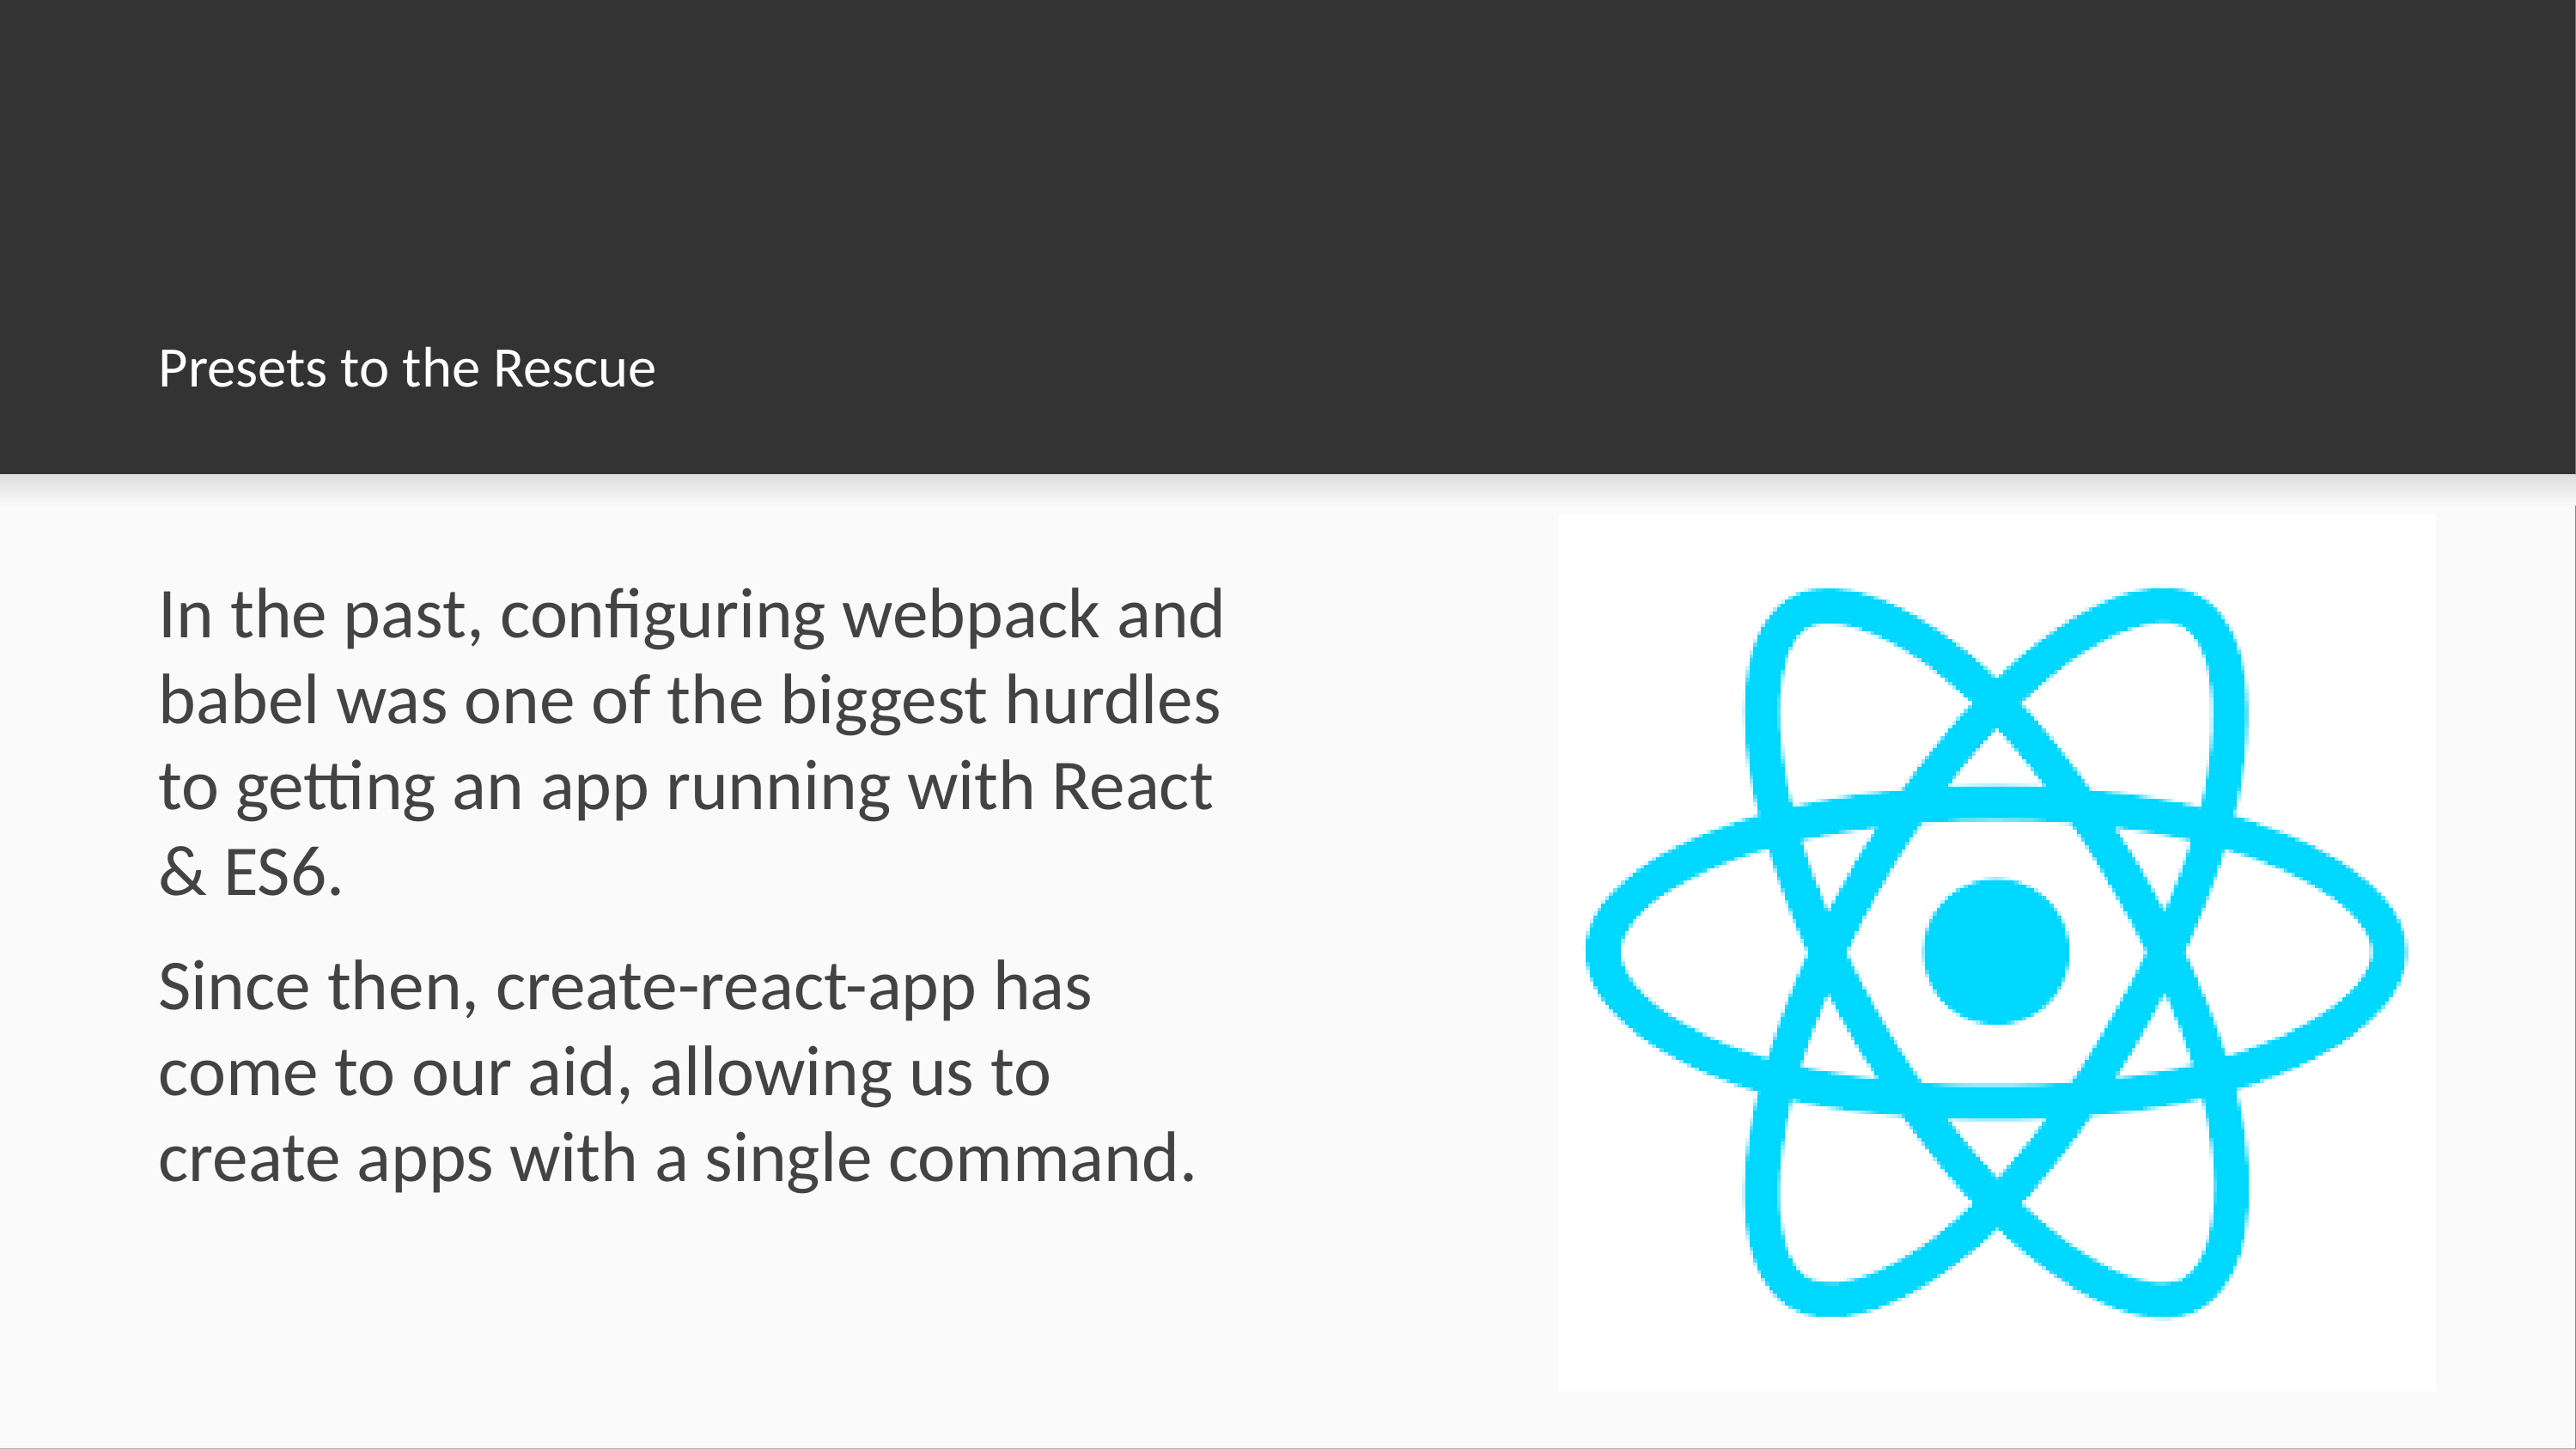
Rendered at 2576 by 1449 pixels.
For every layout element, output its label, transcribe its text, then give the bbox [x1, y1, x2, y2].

list In the past, configuring webpack and babel was one of the biggest hurdles to getting an app running with React & ES6. Since then, create-react-app has come to our aid, allowing us to create apps with a single command. [132, 540, 1260, 1305]
picture [1559, 514, 2436, 1392]
title Presets to the Rescue [132, 208, 2450, 424]
